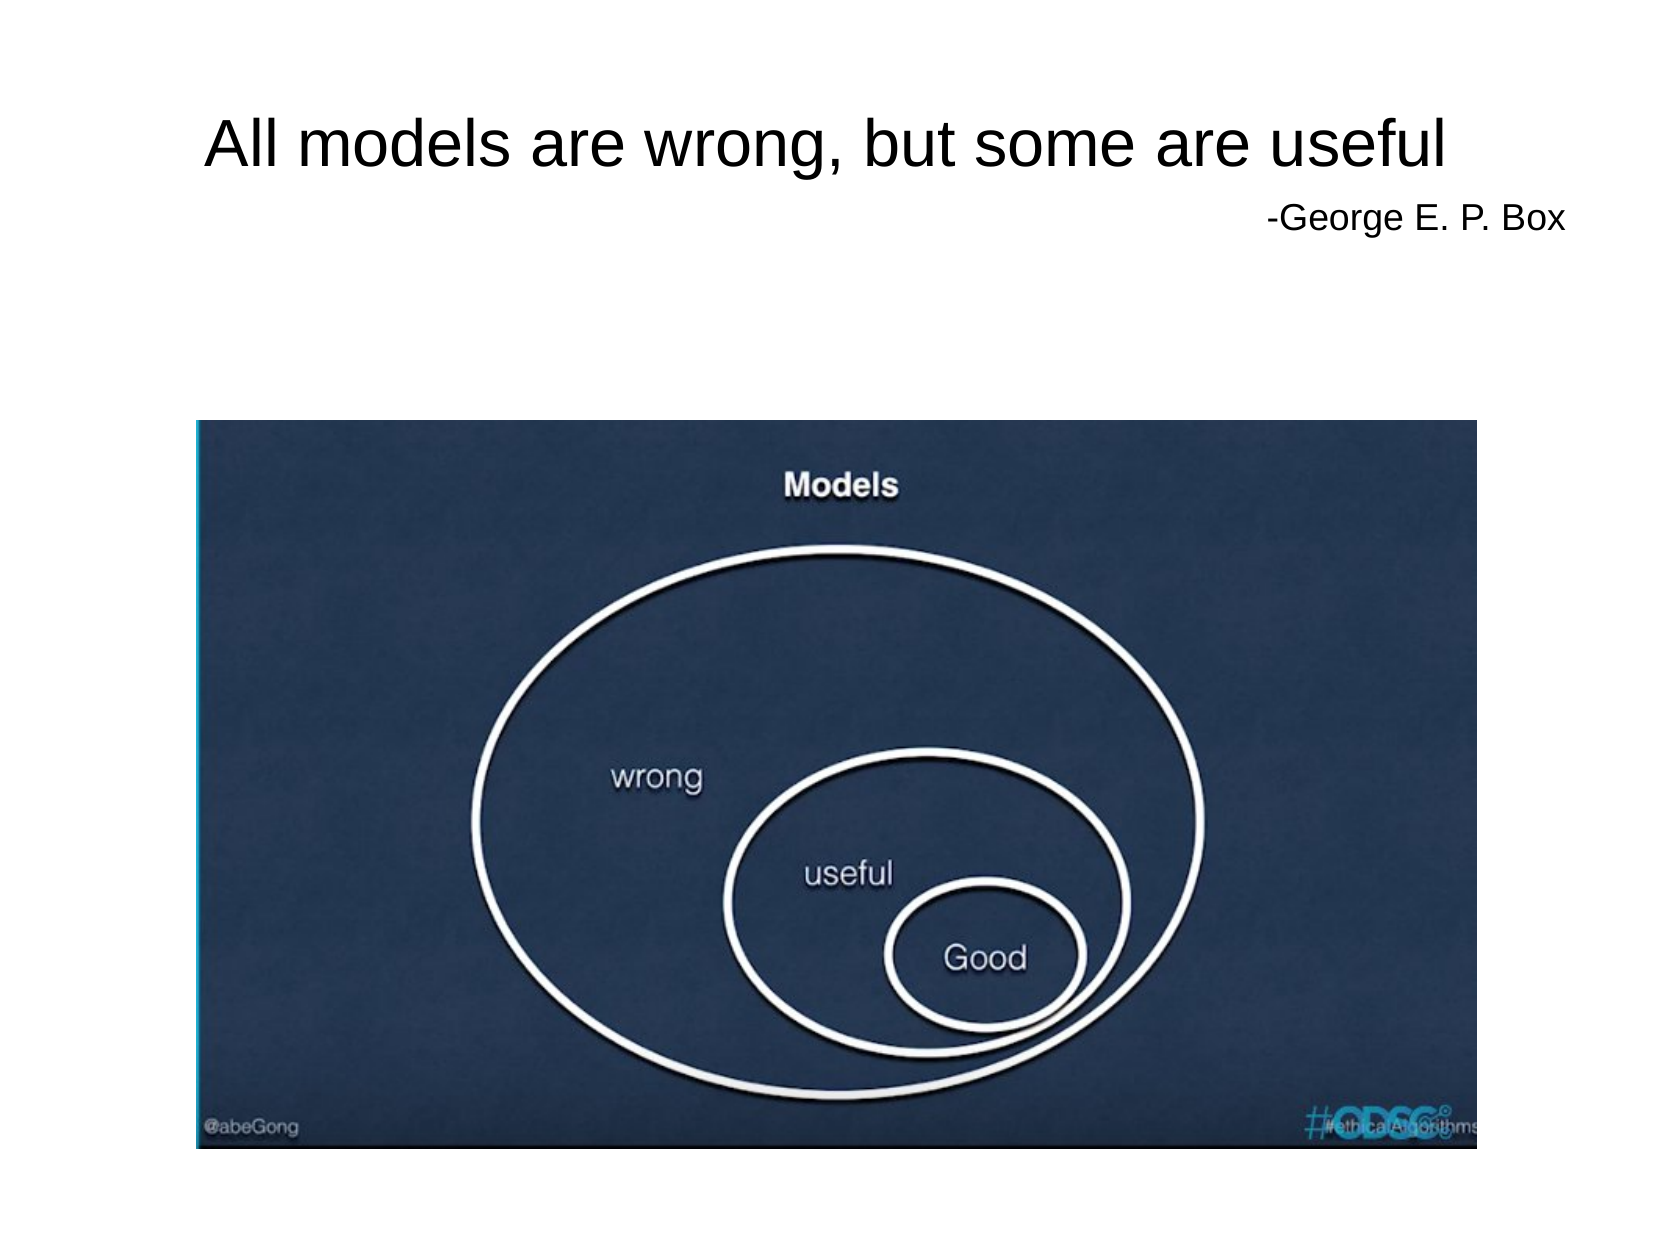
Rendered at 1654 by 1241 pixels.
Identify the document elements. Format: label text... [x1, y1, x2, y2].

text_box -George E. P. Box [1251, 188, 1583, 246]
title All models are wrong, but some are useful [82, 68, 1571, 218]
picture [196, 420, 1477, 1149]
